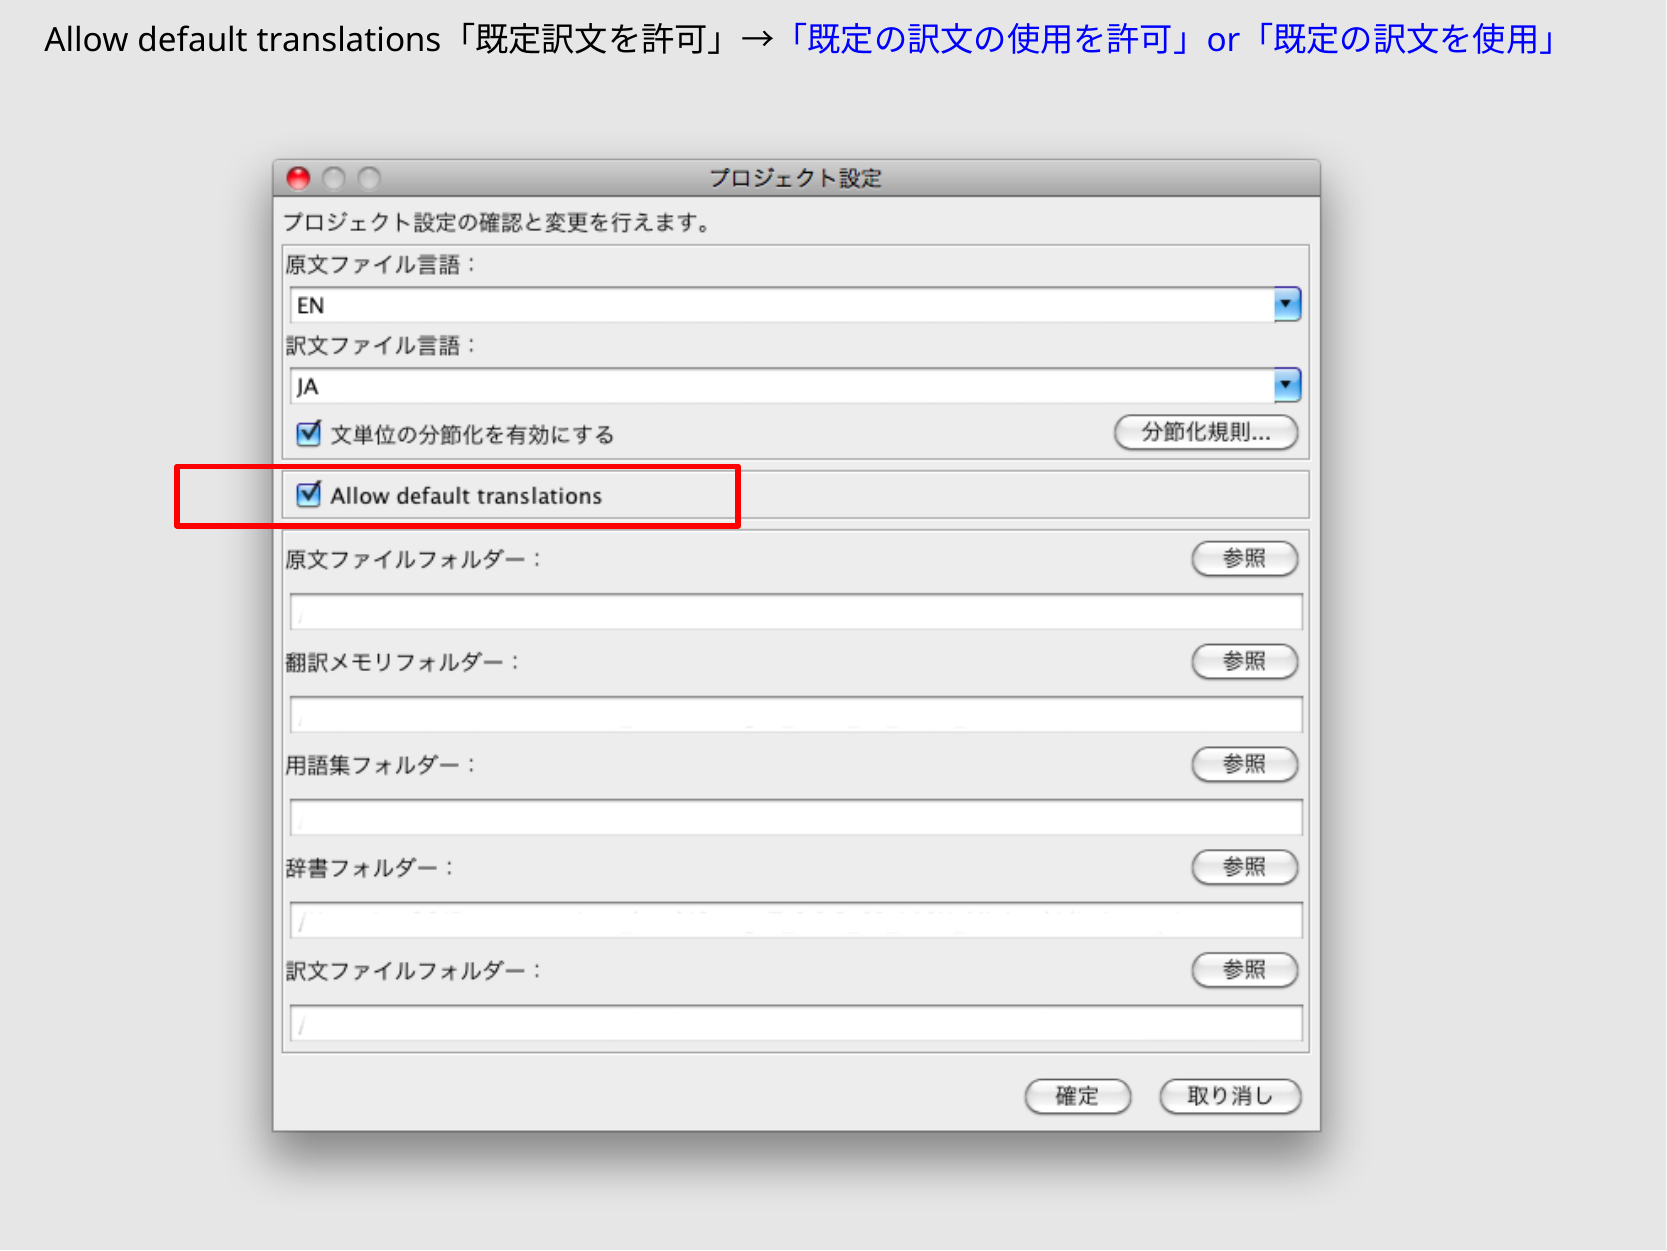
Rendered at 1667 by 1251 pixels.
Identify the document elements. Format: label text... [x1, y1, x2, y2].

picture [206, 469, 735, 523]
text_box Allow default translations「既定訳文を許可」→「既定の訳文の使用を許可」or「既定の訳文を使用」 [29, 10, 1654, 106]
picture [206, 118, 1388, 1224]
